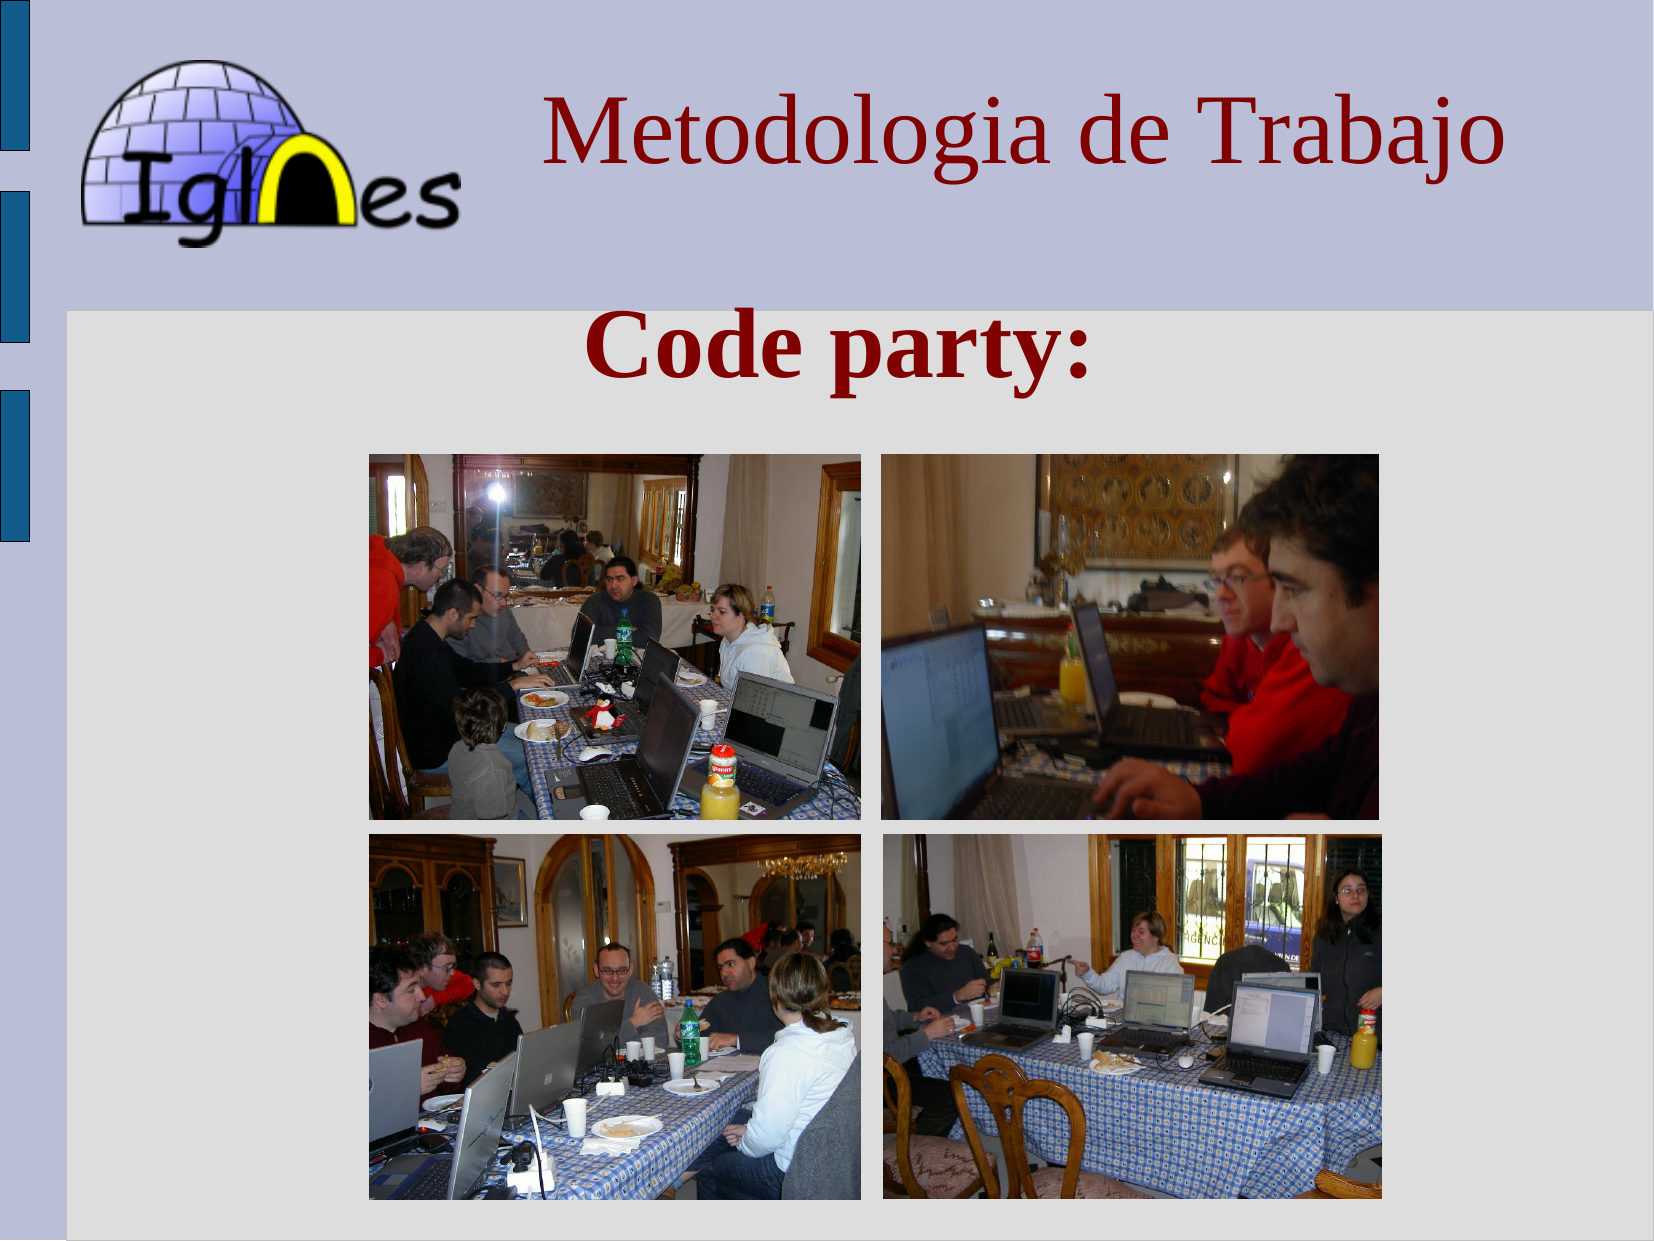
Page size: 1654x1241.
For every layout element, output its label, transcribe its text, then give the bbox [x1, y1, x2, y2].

picture [369, 834, 861, 1200]
picture [81, 60, 461, 248]
text_box Code party: [175, 288, 1654, 420]
picture [369, 454, 861, 821]
picture [883, 834, 1382, 1199]
picture [881, 454, 1379, 820]
text_box Metodologia de Trabajo [485, 74, 1564, 196]
